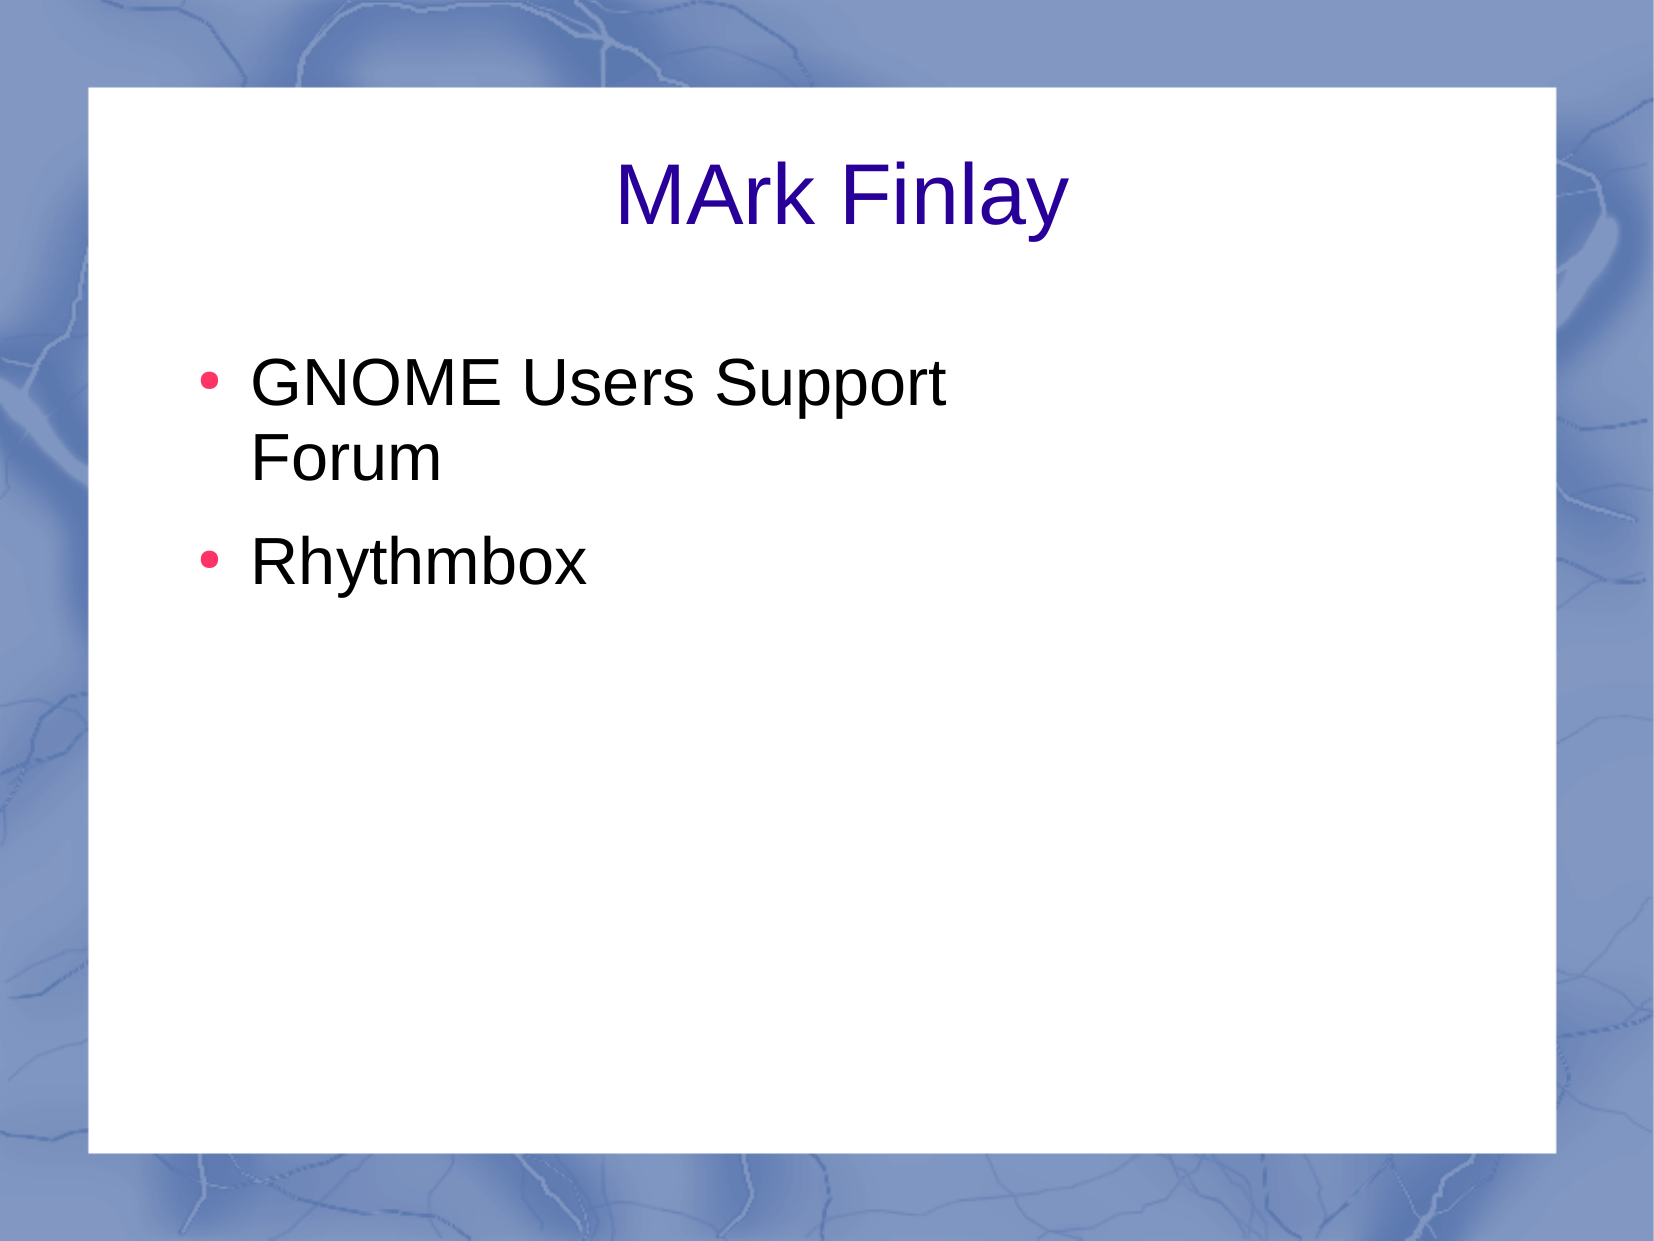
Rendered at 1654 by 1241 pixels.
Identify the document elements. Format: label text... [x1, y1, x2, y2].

picture [0, 0, 1654, 1241]
list GNOME Users Support Forum Rhythmbox [180, 345, 1023, 1081]
title MArk Finlay [118, 90, 1536, 298]
